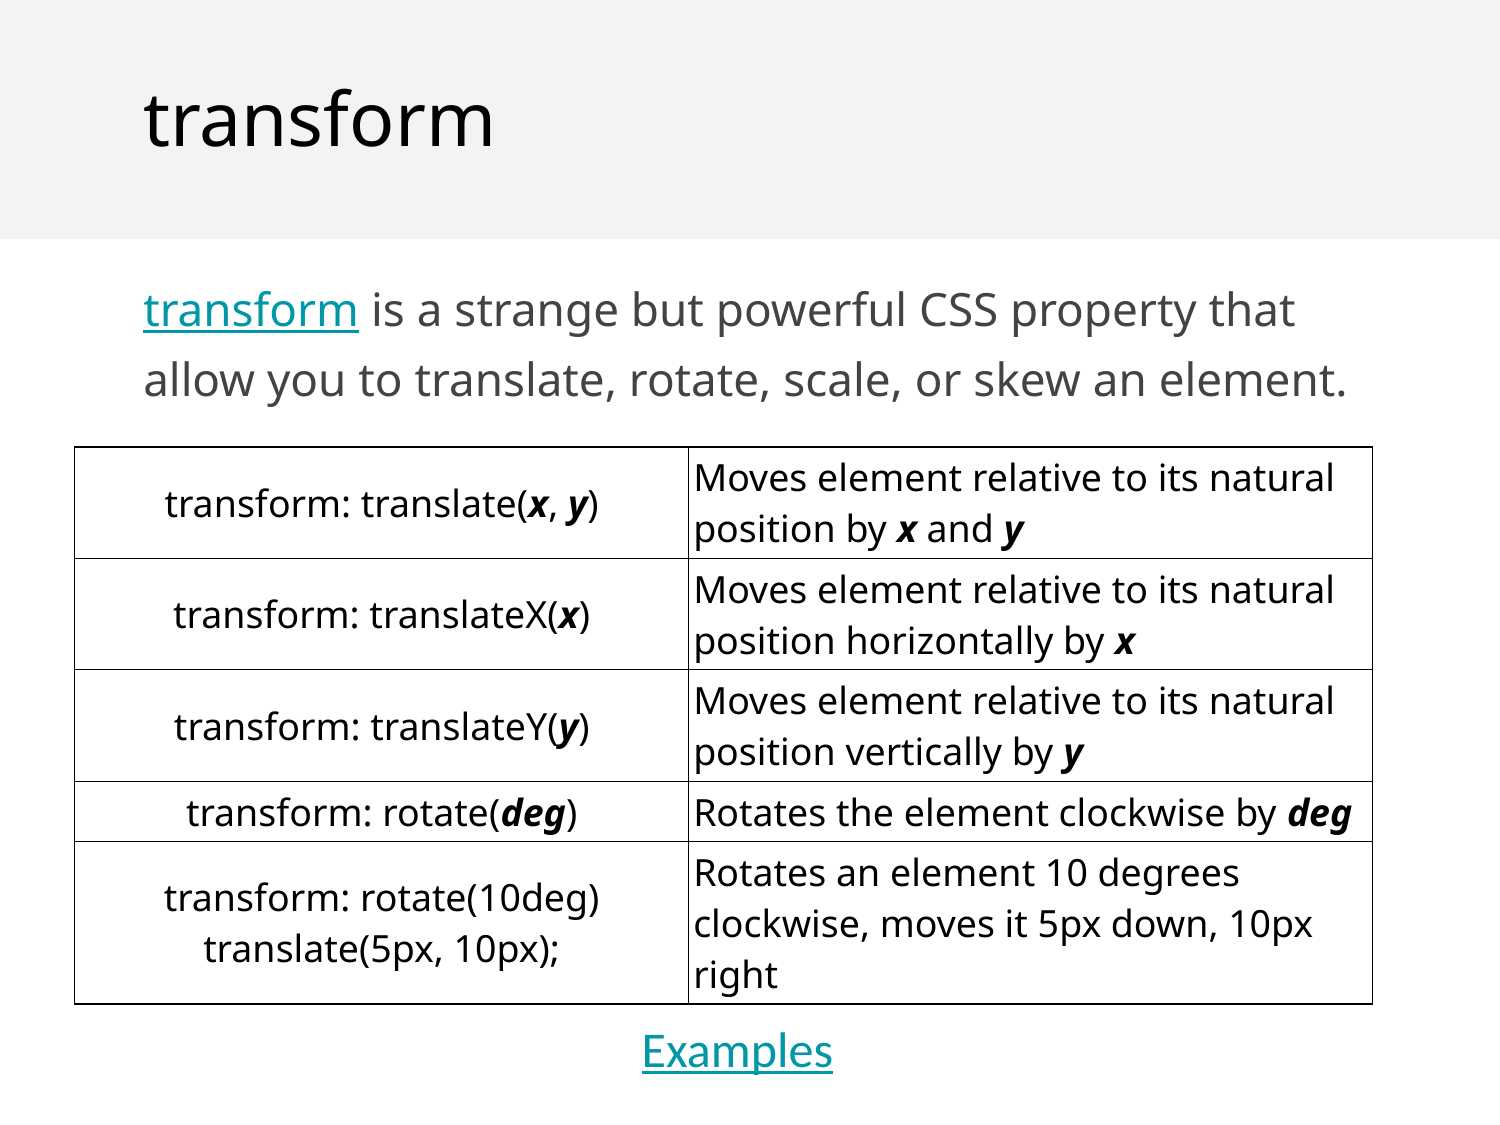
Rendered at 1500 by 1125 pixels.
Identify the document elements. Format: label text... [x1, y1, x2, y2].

table_cell transform: translateY(y) [75, 670, 688, 781]
table_cell Rotates an element 10 degrees clockwise, moves it 5px down, 10px right [689, 842, 1372, 1003]
list Examples [115, 993, 1360, 1125]
title transform [128, 56, 1372, 183]
table_cell Rotates the element clockwise by deg [689, 782, 1372, 841]
table_cell transform: translateX(x) [75, 559, 688, 669]
table_header transform: translate(x, y) [75, 448, 688, 558]
table_cell Moves element relative to its natural position horizontally by x [689, 559, 1372, 669]
table_header Moves element relative to its natural position by x and y [689, 448, 1372, 558]
list transform is a strange but powerful CSS property that allow you to translate, rotate, scale, or skew an element. [128, 255, 1372, 441]
table_cell transform: rotate(deg) [75, 782, 688, 841]
table_cell Moves element relative to its natural position vertically by y [689, 670, 1372, 781]
table_cell transform: rotate(10deg) translate(5px, 10px); [75, 842, 688, 1003]
